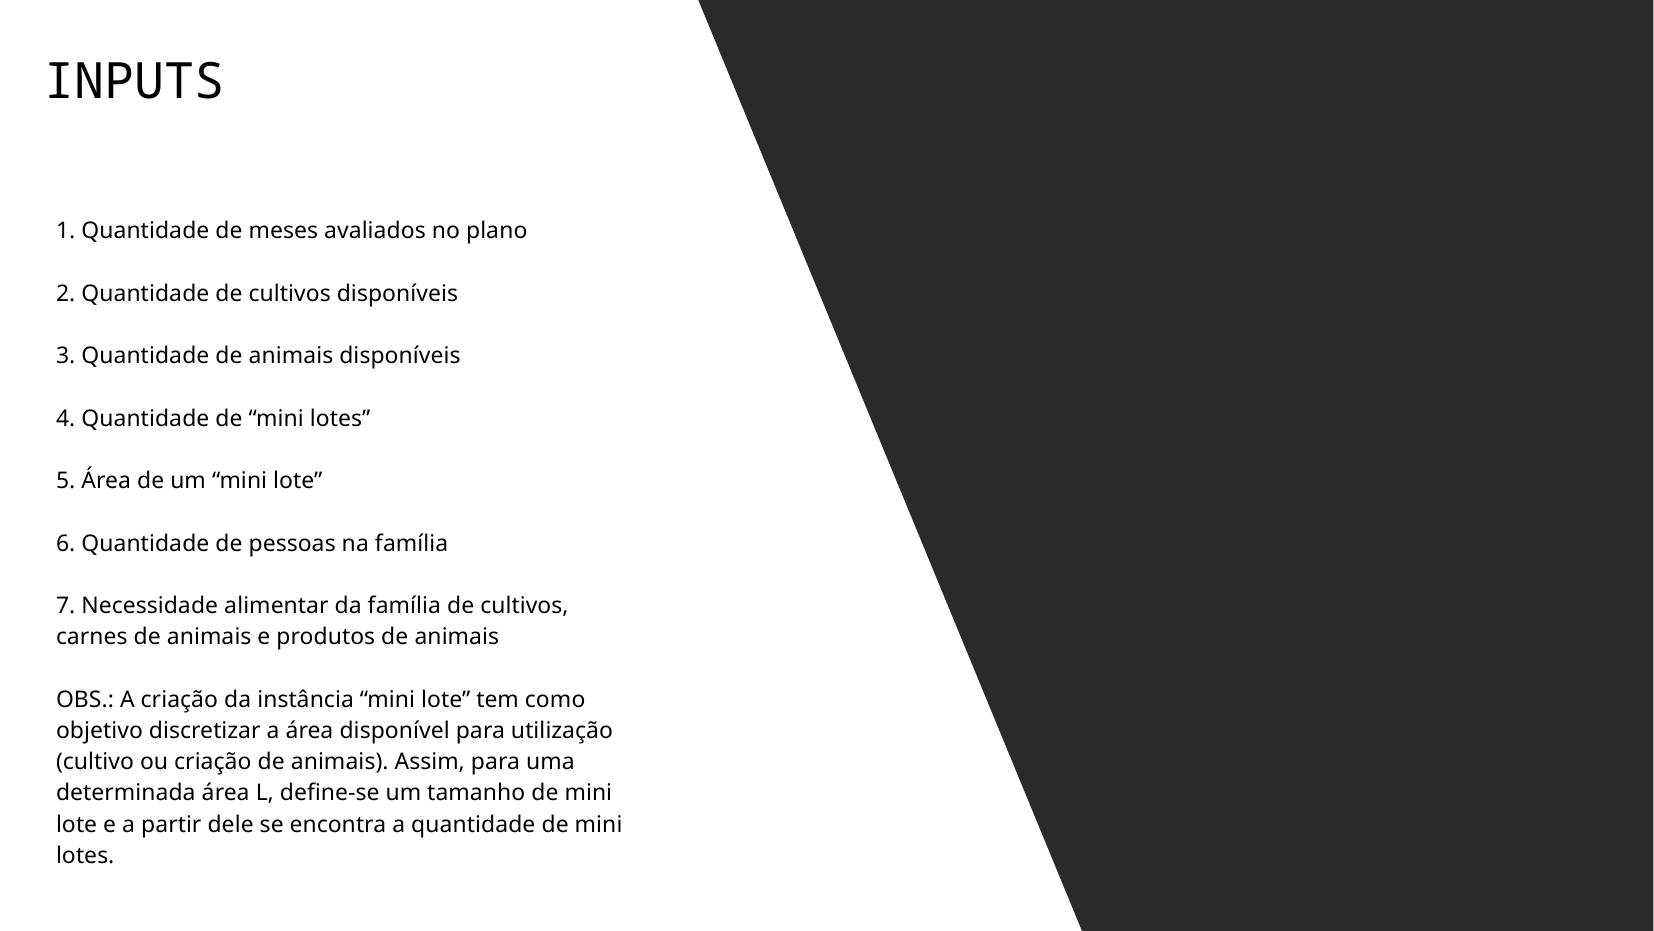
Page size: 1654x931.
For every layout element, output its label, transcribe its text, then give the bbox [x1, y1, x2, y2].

text_box INPUTS [29, 37, 438, 189]
text_box 1. Quantidade de meses avaliados no plano 2. Quantidade de cultivos disponíveis 3. Quantidade de animais disponíveis 4. Quantidade de “mini lotes” 5. Área de um “mini lote” 6. Quantidade de pessoas na família 7. Necessidade alimentar da família de cultivos, carnes de animais e produtos de animais OBS.: A criação da instância “mini lote” tem como objetivo discretizar a área disponível para utilização (cultivo ou criação de animais). Assim, para uma determinada área L, define-se um tamanho de mini lote e a partir dele se encontra a quantidade de mini lotes. [41, 206, 662, 805]
text_box [698, 0, 1654, 931]
